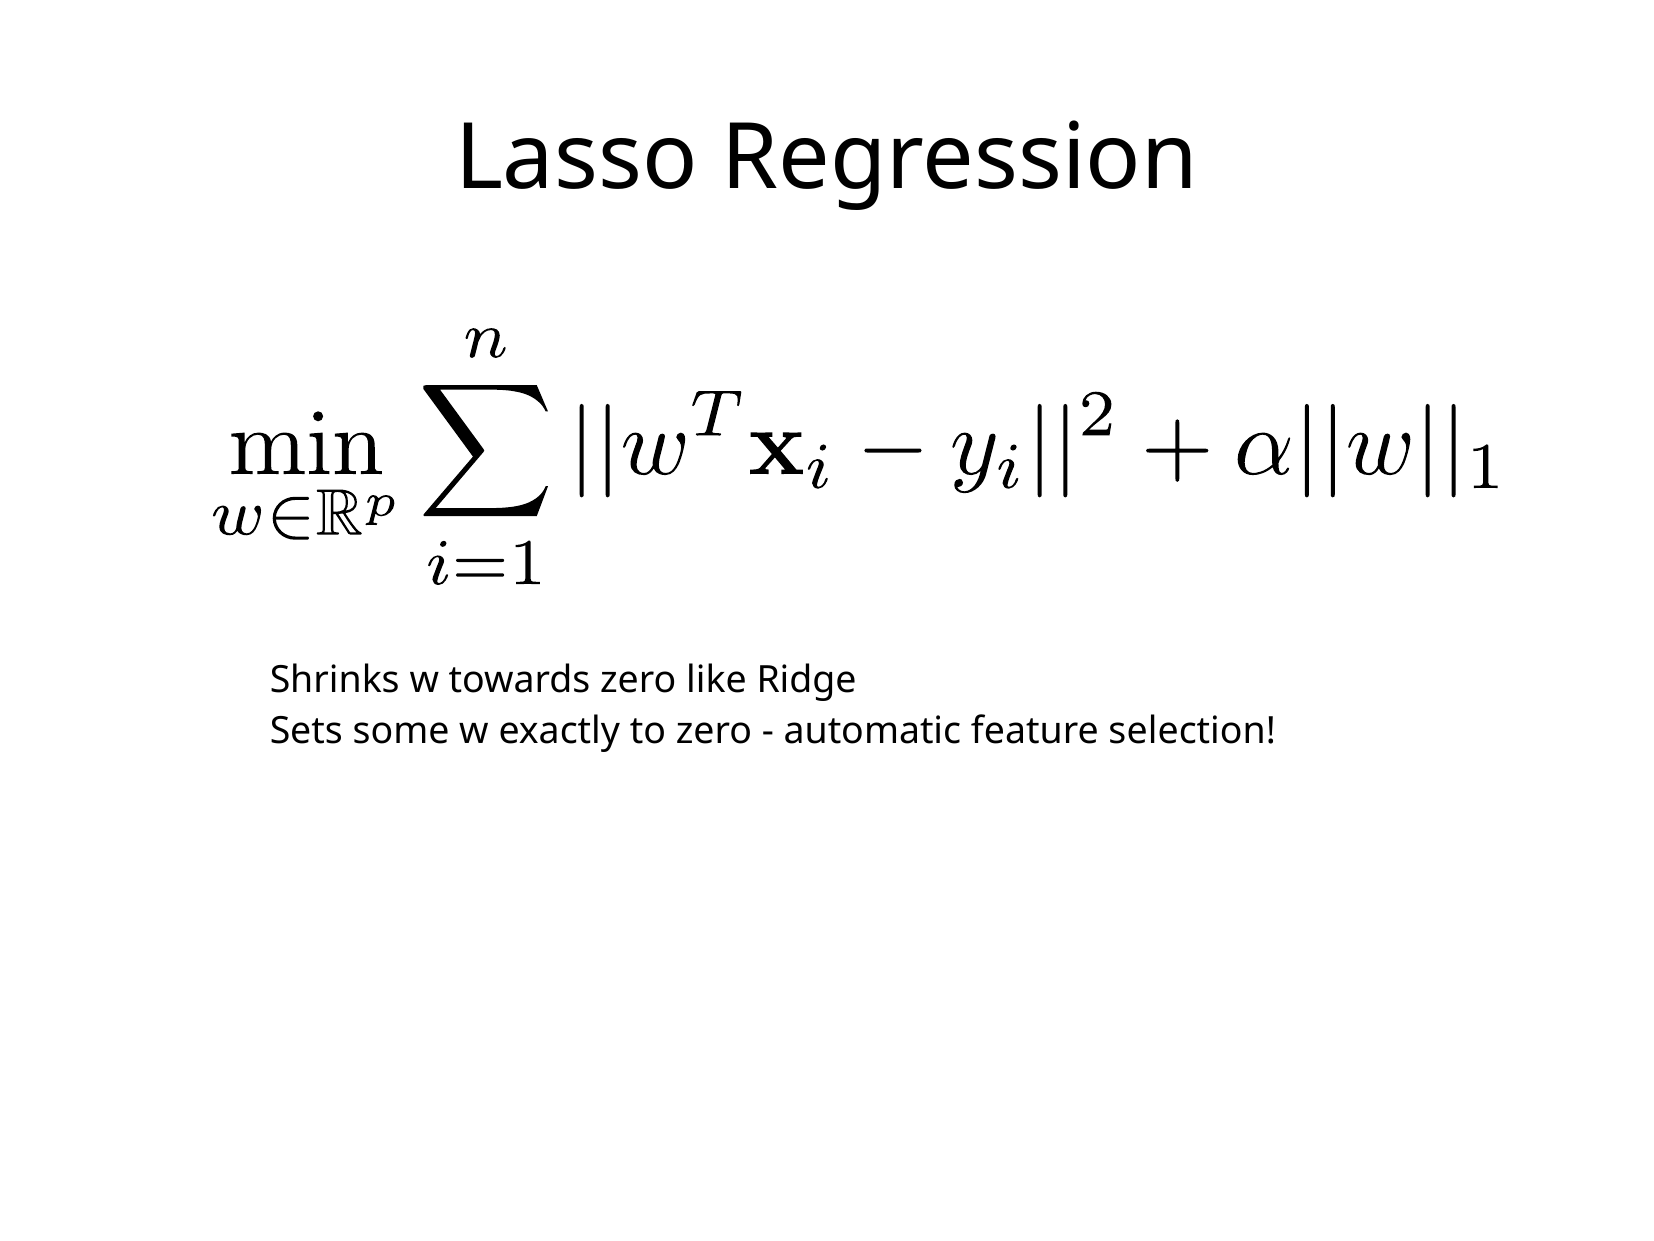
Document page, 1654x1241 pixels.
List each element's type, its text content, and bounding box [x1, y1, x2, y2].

text_box [210, 328, 1504, 586]
title Lasso Regression [82, 49, 1571, 257]
text_box Shrinks w towards zero like Ridge Sets some w exactly to zero - automatic feature selection! [255, 645, 1426, 736]
